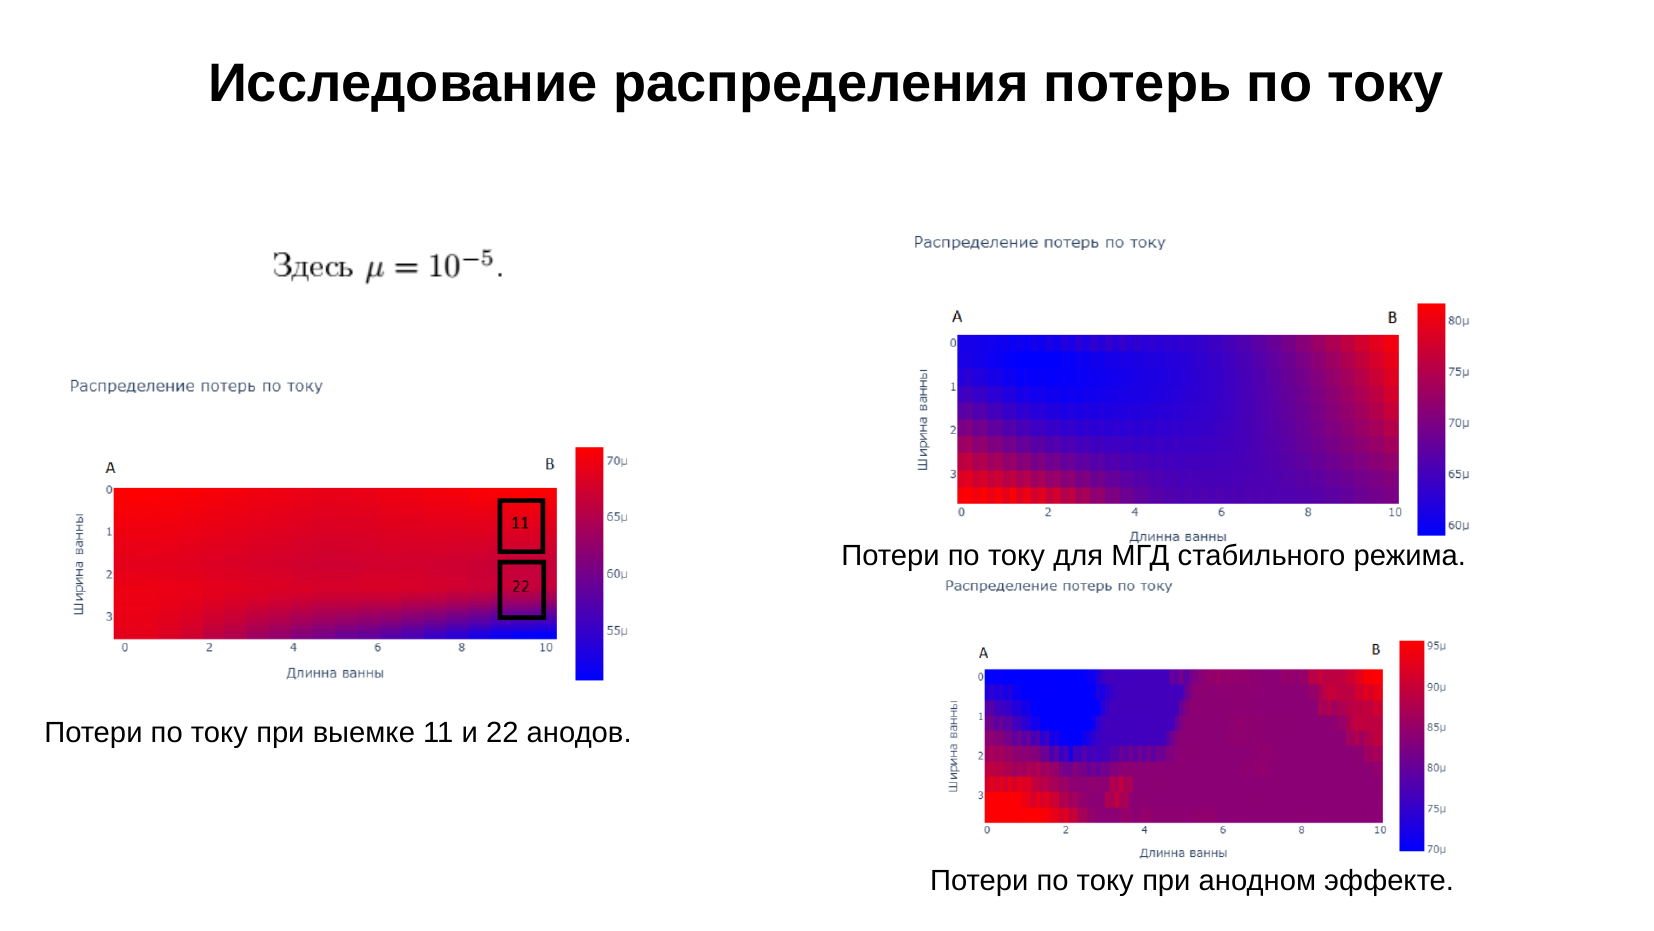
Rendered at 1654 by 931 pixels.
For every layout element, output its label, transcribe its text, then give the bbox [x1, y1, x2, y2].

picture [29, 354, 650, 708]
picture [856, 217, 1506, 531]
title Исследование распределения потерь по току [82, 29, 1571, 136]
picture [908, 612, 1477, 884]
picture [265, 243, 516, 296]
text_box Потери по току при анодном эффекте. [915, 856, 1565, 916]
text_box Потери по току для МГД стабильного режима. [826, 531, 1625, 612]
text_box Потери по току при выемке 11 и 22 анодов. [29, 708, 768, 790]
